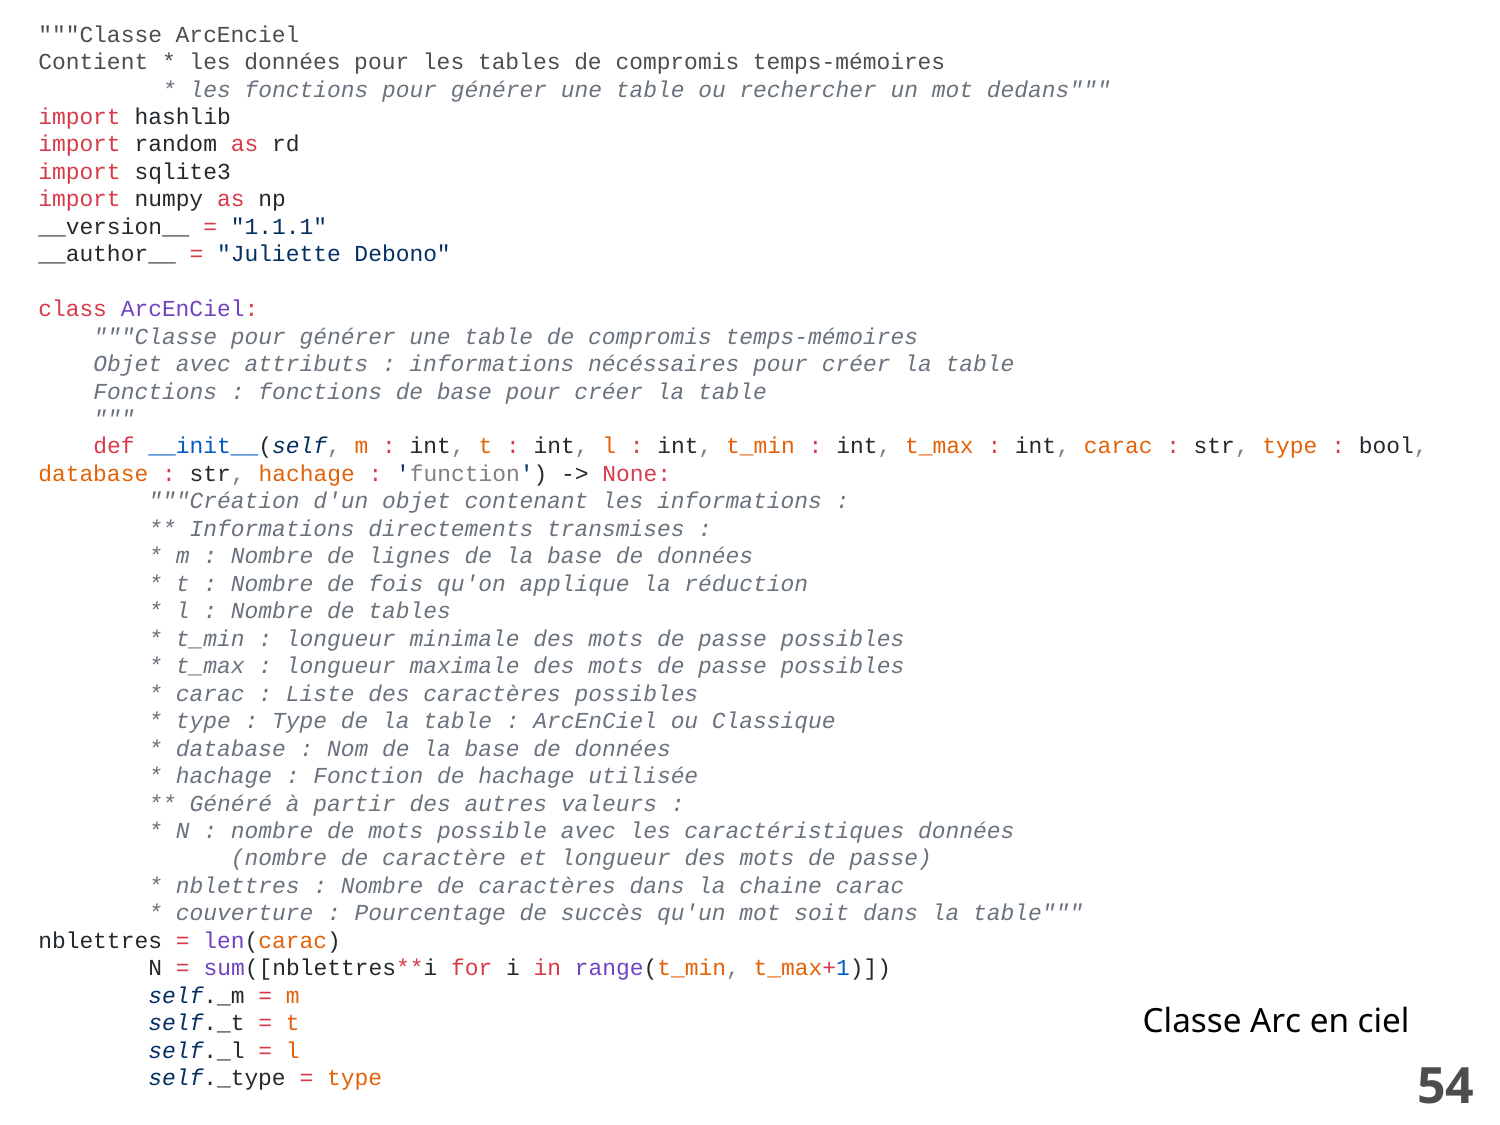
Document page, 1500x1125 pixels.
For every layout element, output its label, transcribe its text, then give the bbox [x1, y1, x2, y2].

text_box Classe Arc en ciel [1127, 992, 1447, 1125]
text_box <numéro> [1447, 1054, 1500, 1109]
text_box """Classe ArcEnciel Contient * les données pour les tables de compromis temps-mémoires * les fonctions pour générer une table ou rechercher un mot dedans""" import hashlib import random as rd import sqlite3 import numpy as np __version__ = "1.1.1" __author__ = "Juliette Debono" class ArcEnCiel: """Classe pour générer une table de compromis temps-mémoires Objet avec attributs : informations nécéssaires pour créer la table Fonctions : fonctions de base pour créer la table """ def __init__(self, m : int, t : int, l : int, t_min : int, t_max : int, carac : str, type : bool, database : str, hachage : 'function') -> None: """Création d'un objet contenant les informations : ** Informations directements transmises : * m : Nombre de lignes de la base de données * t : Nombre de fois qu'on applique la réduction * l : Nombre de tables * t_min : longueur minimale des mots de passe possibles * t_max : longueur maximale des mots de passe possibles * carac : Liste des caractères possibles * type : Type de la table : ArcEnCiel ou Classique * database : Nom de la base de données * hachage : Fonction de hachage utilisée ** Généré à partir des autres valeurs : * N : nombre de mots possible avec les caractéristiques données (nombre de caractère et longueur des mots de passe) * nblettres : Nombre de caractères dans la chaine carac * couverture : Pourcentage de succès qu'un mot soit dans la table""" nblettres = len(carac) N = sum([nblettres**i for i in range(t_min, t_max+1)]) self._m = m self._t = t self._l = l self._type = type [23, 11, 1477, 1111]
